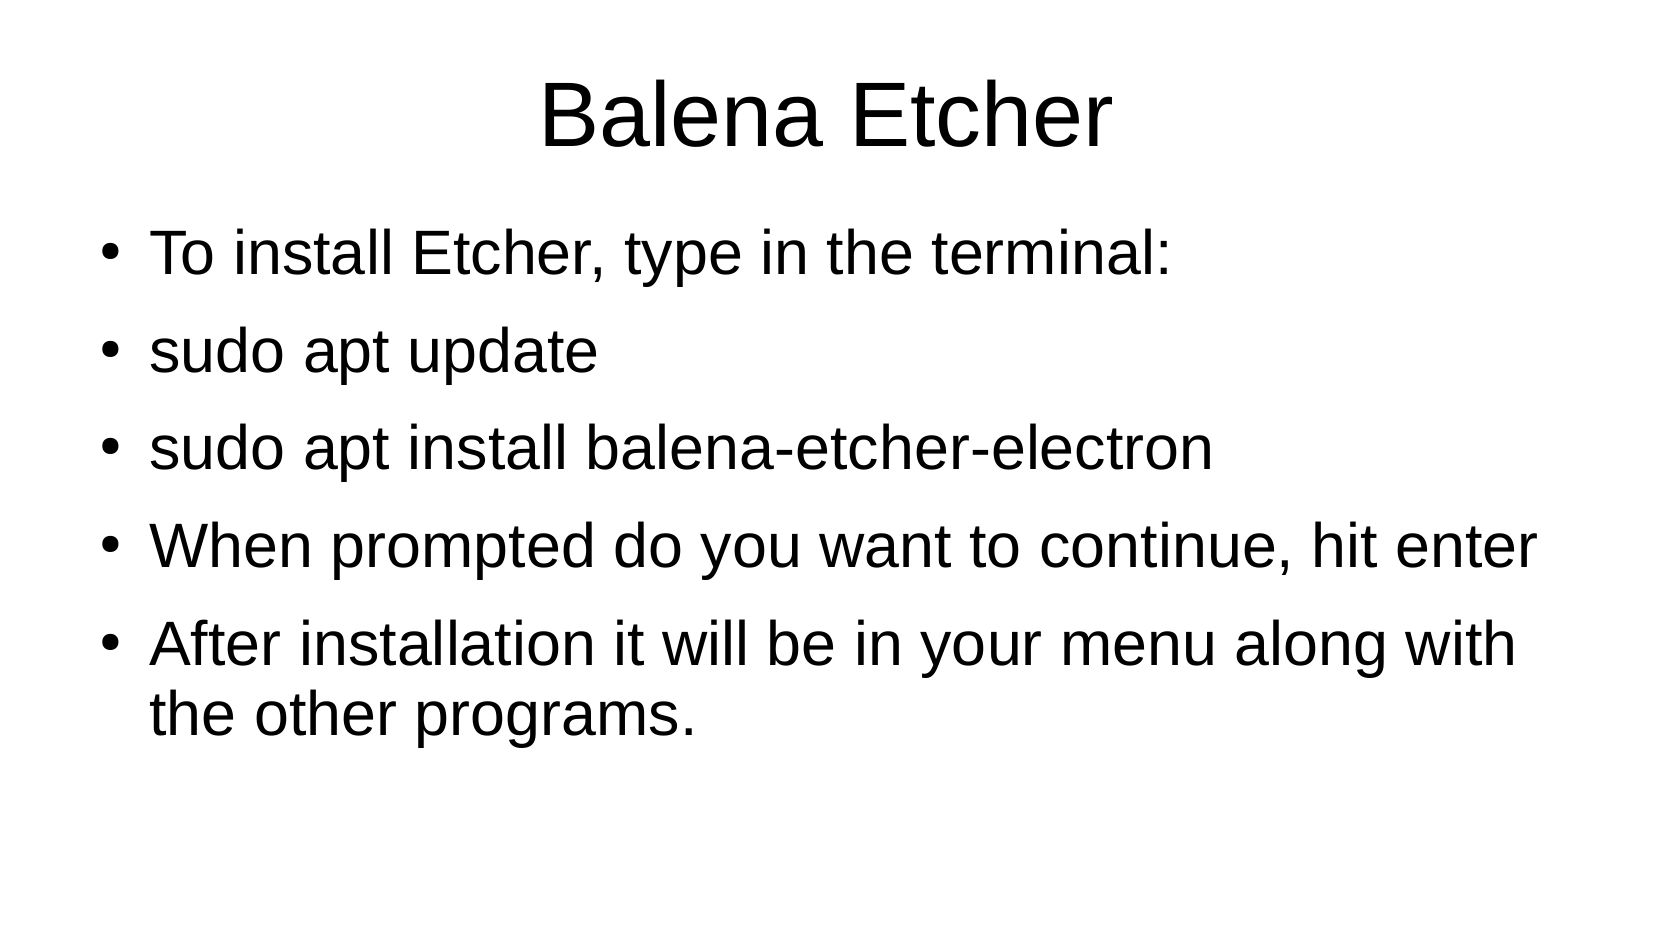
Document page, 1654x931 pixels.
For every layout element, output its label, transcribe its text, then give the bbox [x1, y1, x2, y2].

list To install Etcher, type in the terminal: sudo apt update sudo apt install balena-etcher-electron When prompted do you want to continue, hit enter After installation it will be in your menu along with the other programs. [82, 217, 1571, 758]
title Balena Etcher [82, 37, 1571, 193]
